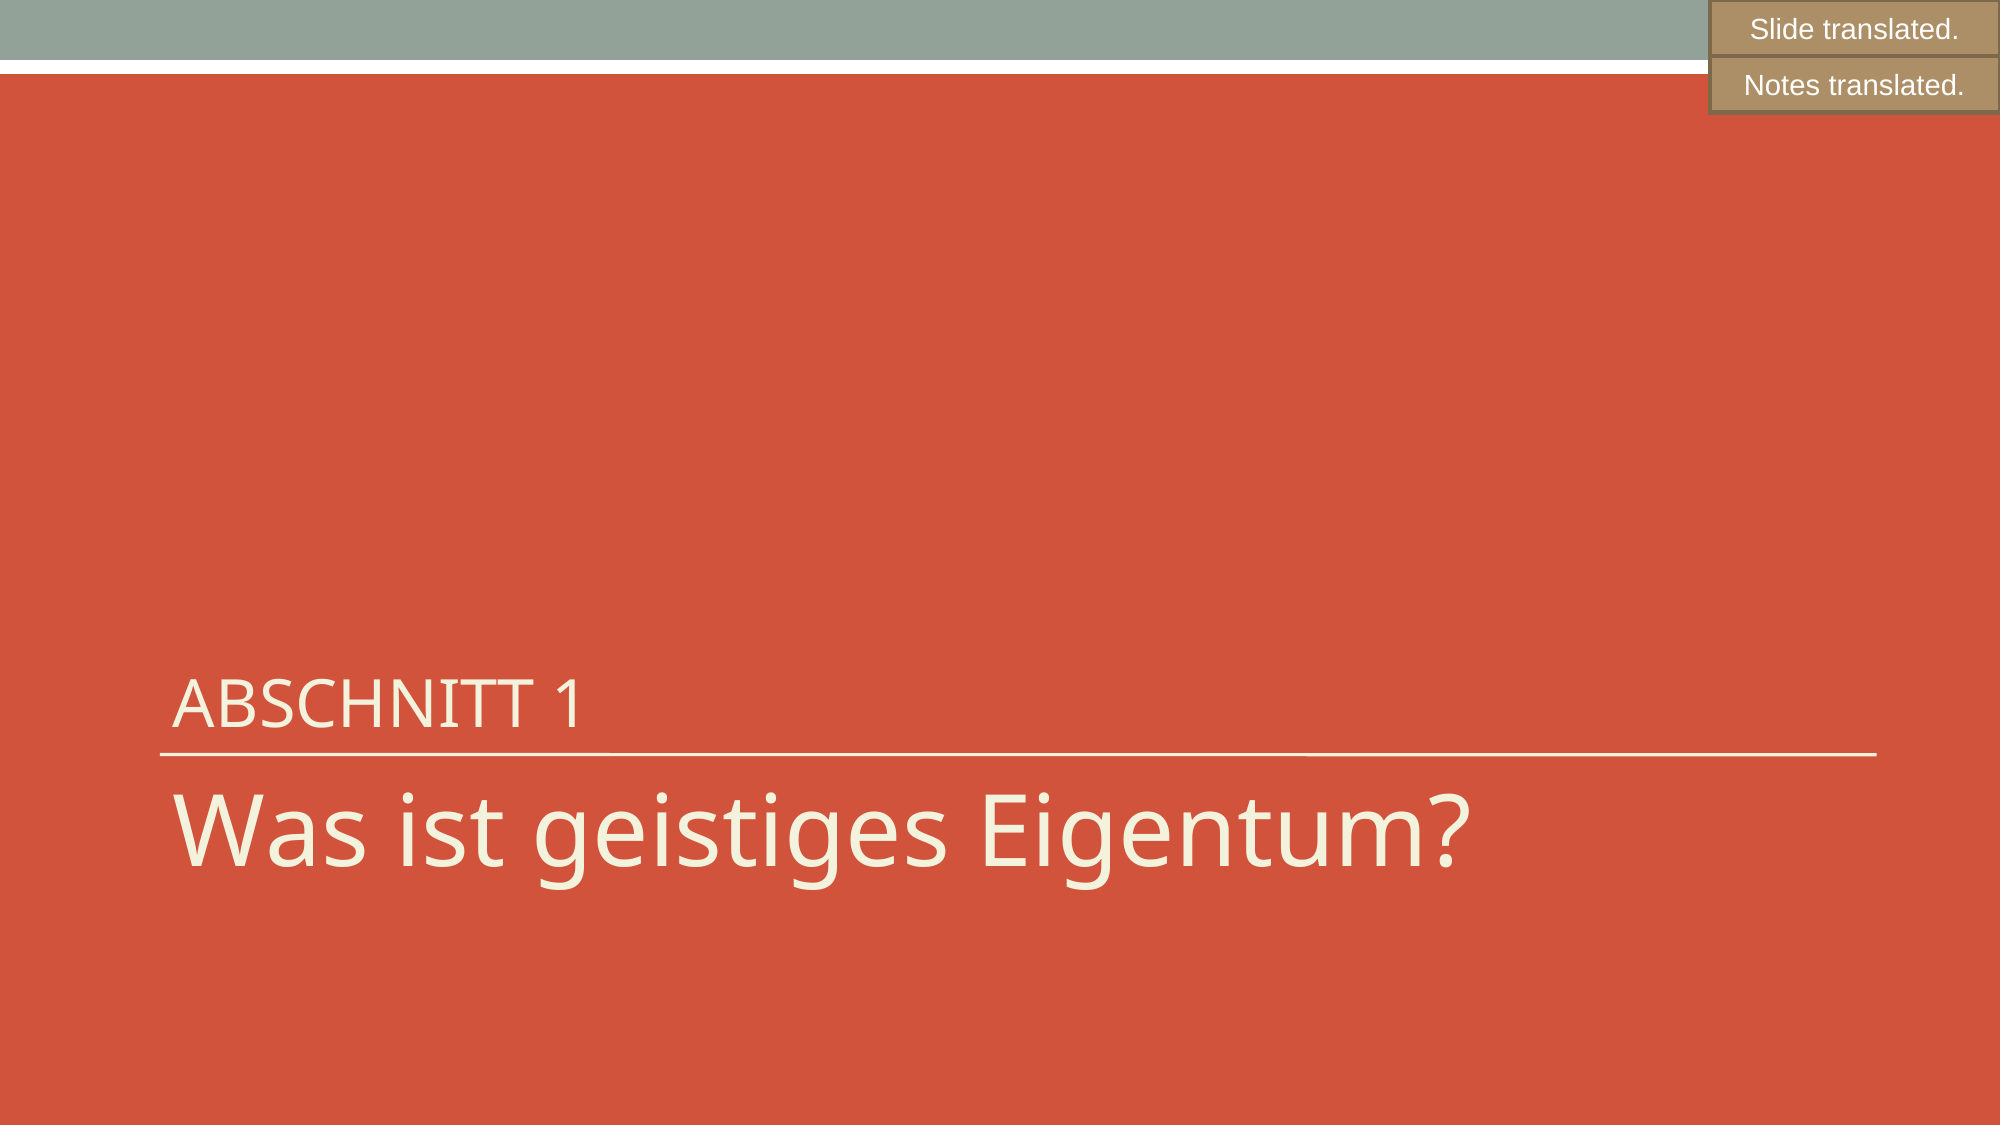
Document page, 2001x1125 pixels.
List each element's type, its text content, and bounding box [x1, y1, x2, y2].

list Was ist geistiges Eigentum? [157, 758, 1858, 1006]
title ABSCHNITT 1 [157, 387, 1858, 749]
text_box Slide translated. [1710, 0, 2000, 56]
text_box Notes translated. [1710, 56, 2000, 113]
